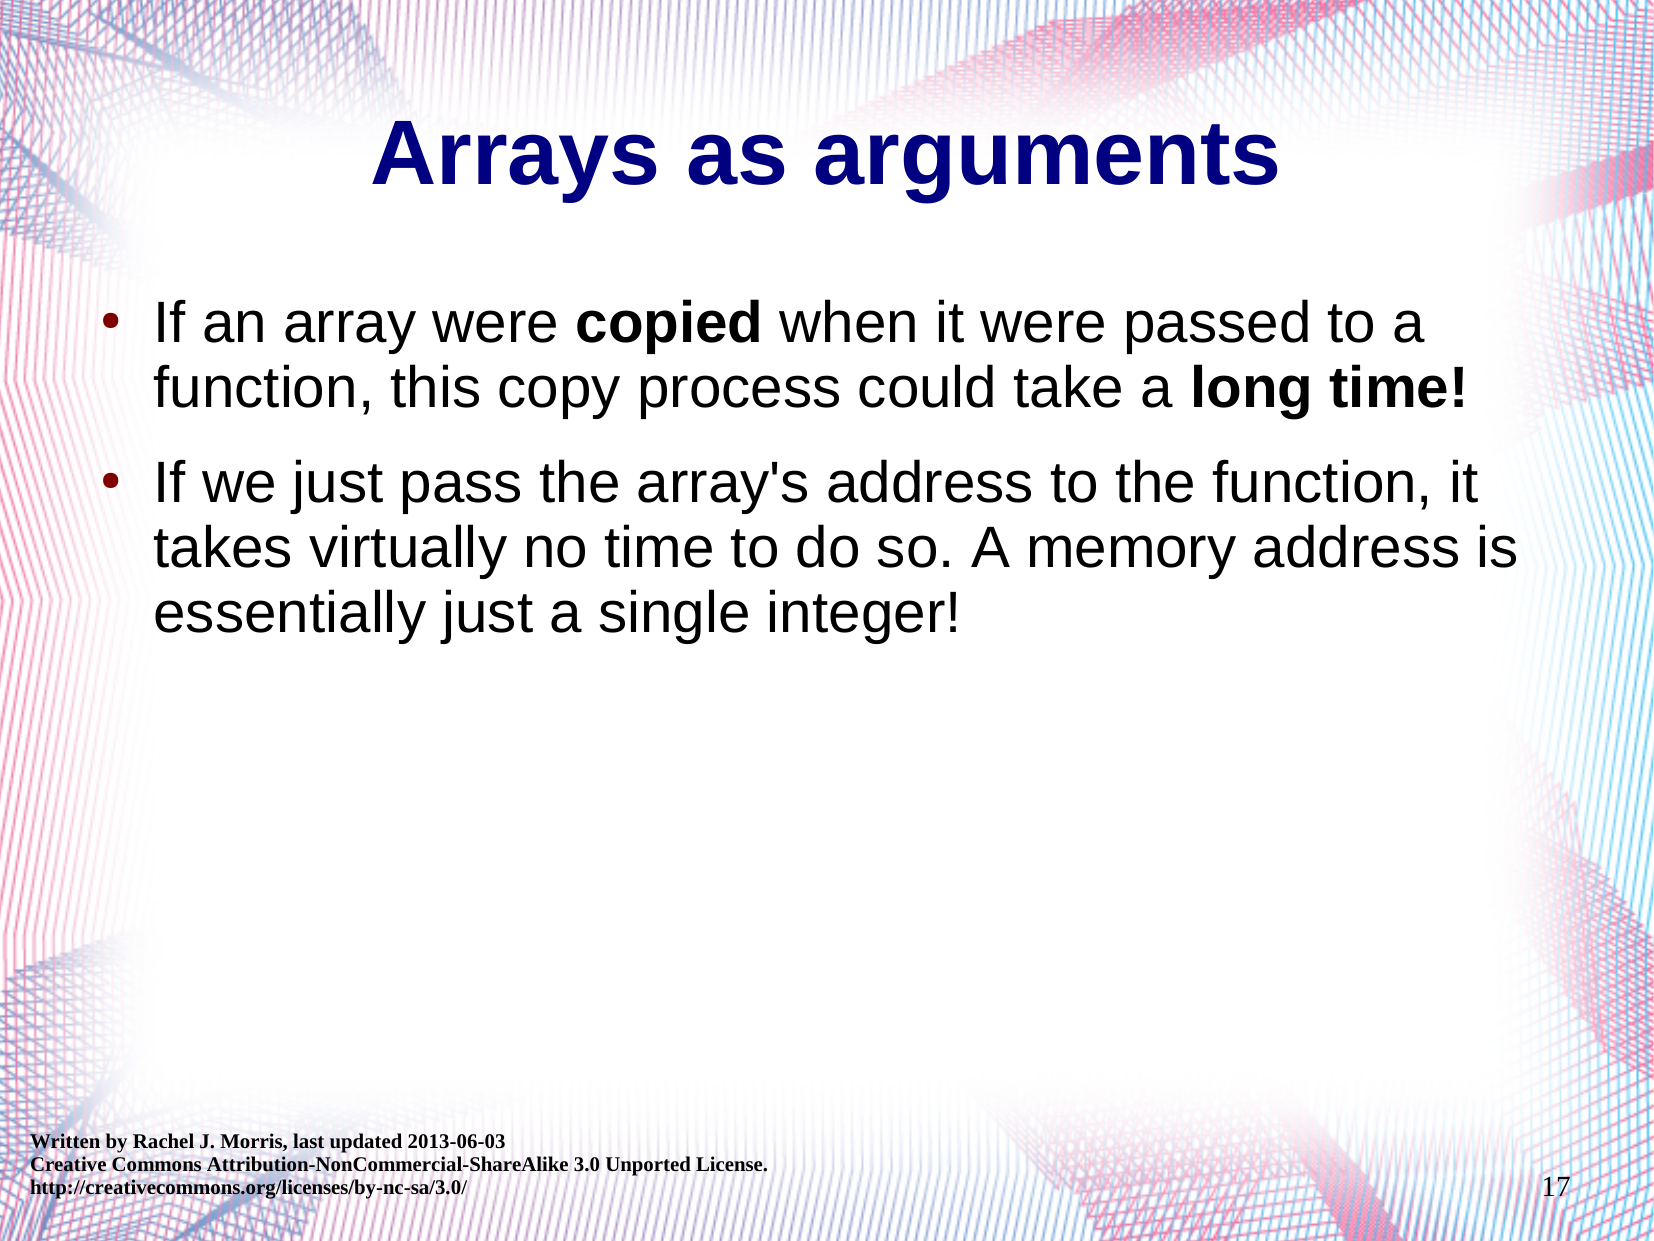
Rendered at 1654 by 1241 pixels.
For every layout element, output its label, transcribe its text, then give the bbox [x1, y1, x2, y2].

title Arrays as arguments [82, 49, 1571, 257]
list If an array were copied when it were passed to a function, this copy process could take a long time! If we just pass the array's address to the function, it takes virtually no time to do so. A memory address is essentially just a single integer! [82, 290, 1571, 1010]
picture [0, 0, 1654, 1241]
